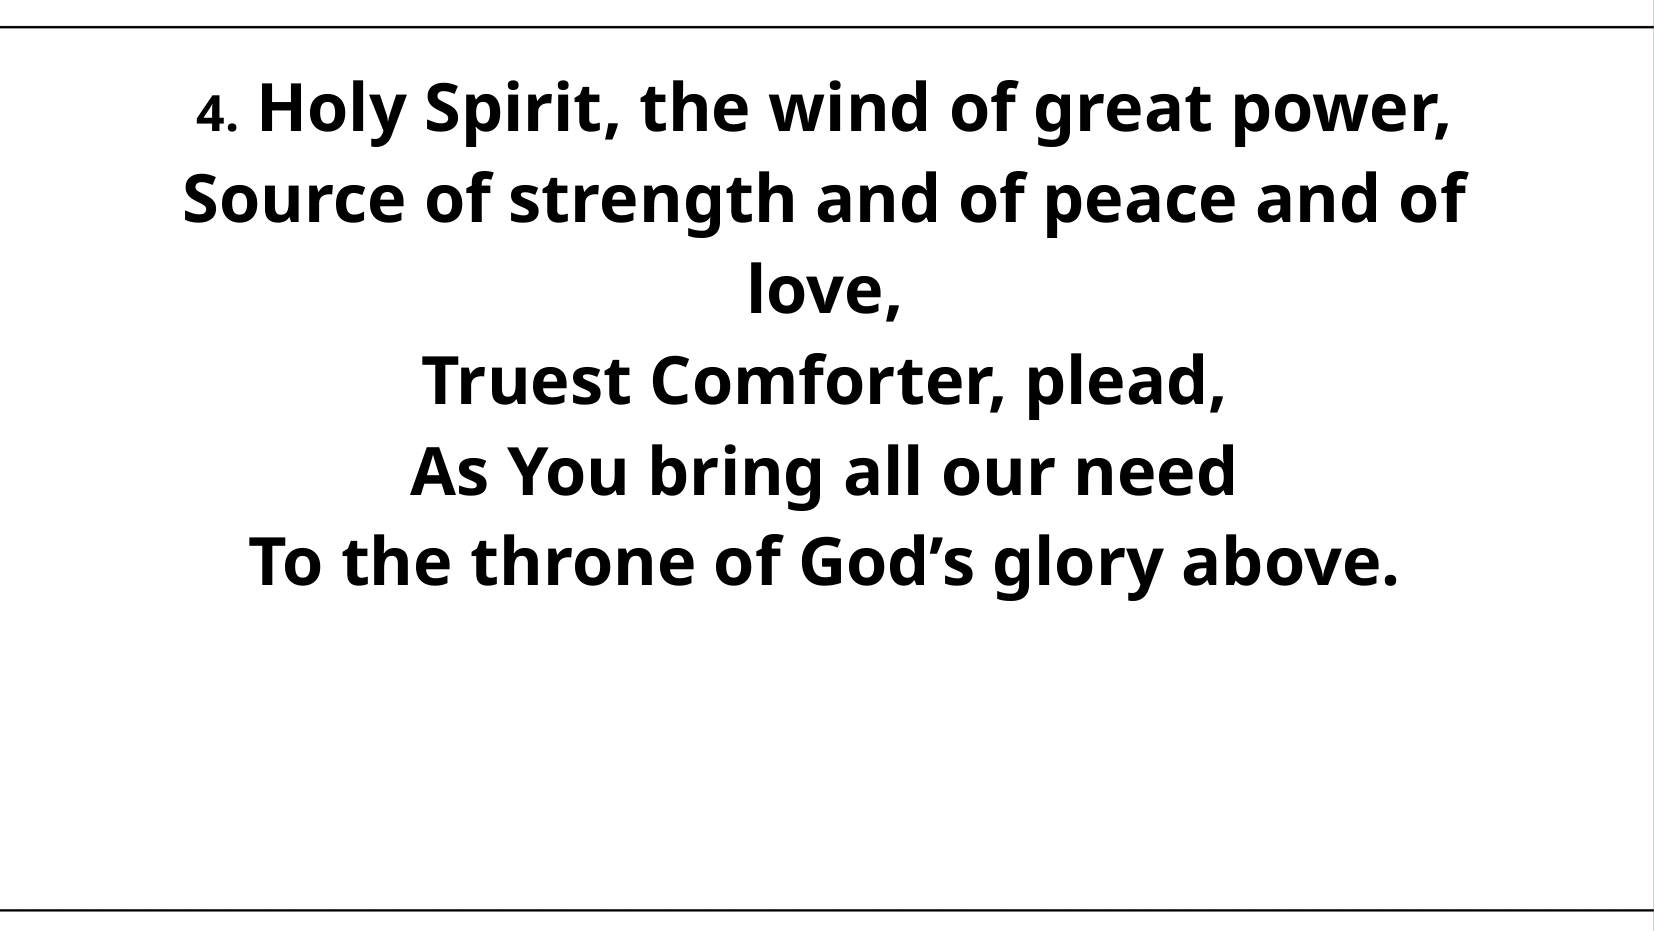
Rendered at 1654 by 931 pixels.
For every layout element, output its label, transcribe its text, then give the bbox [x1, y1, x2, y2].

picture [0, 0, 1654, 931]
text_box 4. Holy Spirit, the wind of great power, Source of strength and of peace and of love, Truest Comforter, plead, As You bring all our need To the throne of God’s glory above. [105, 53, 1546, 512]
